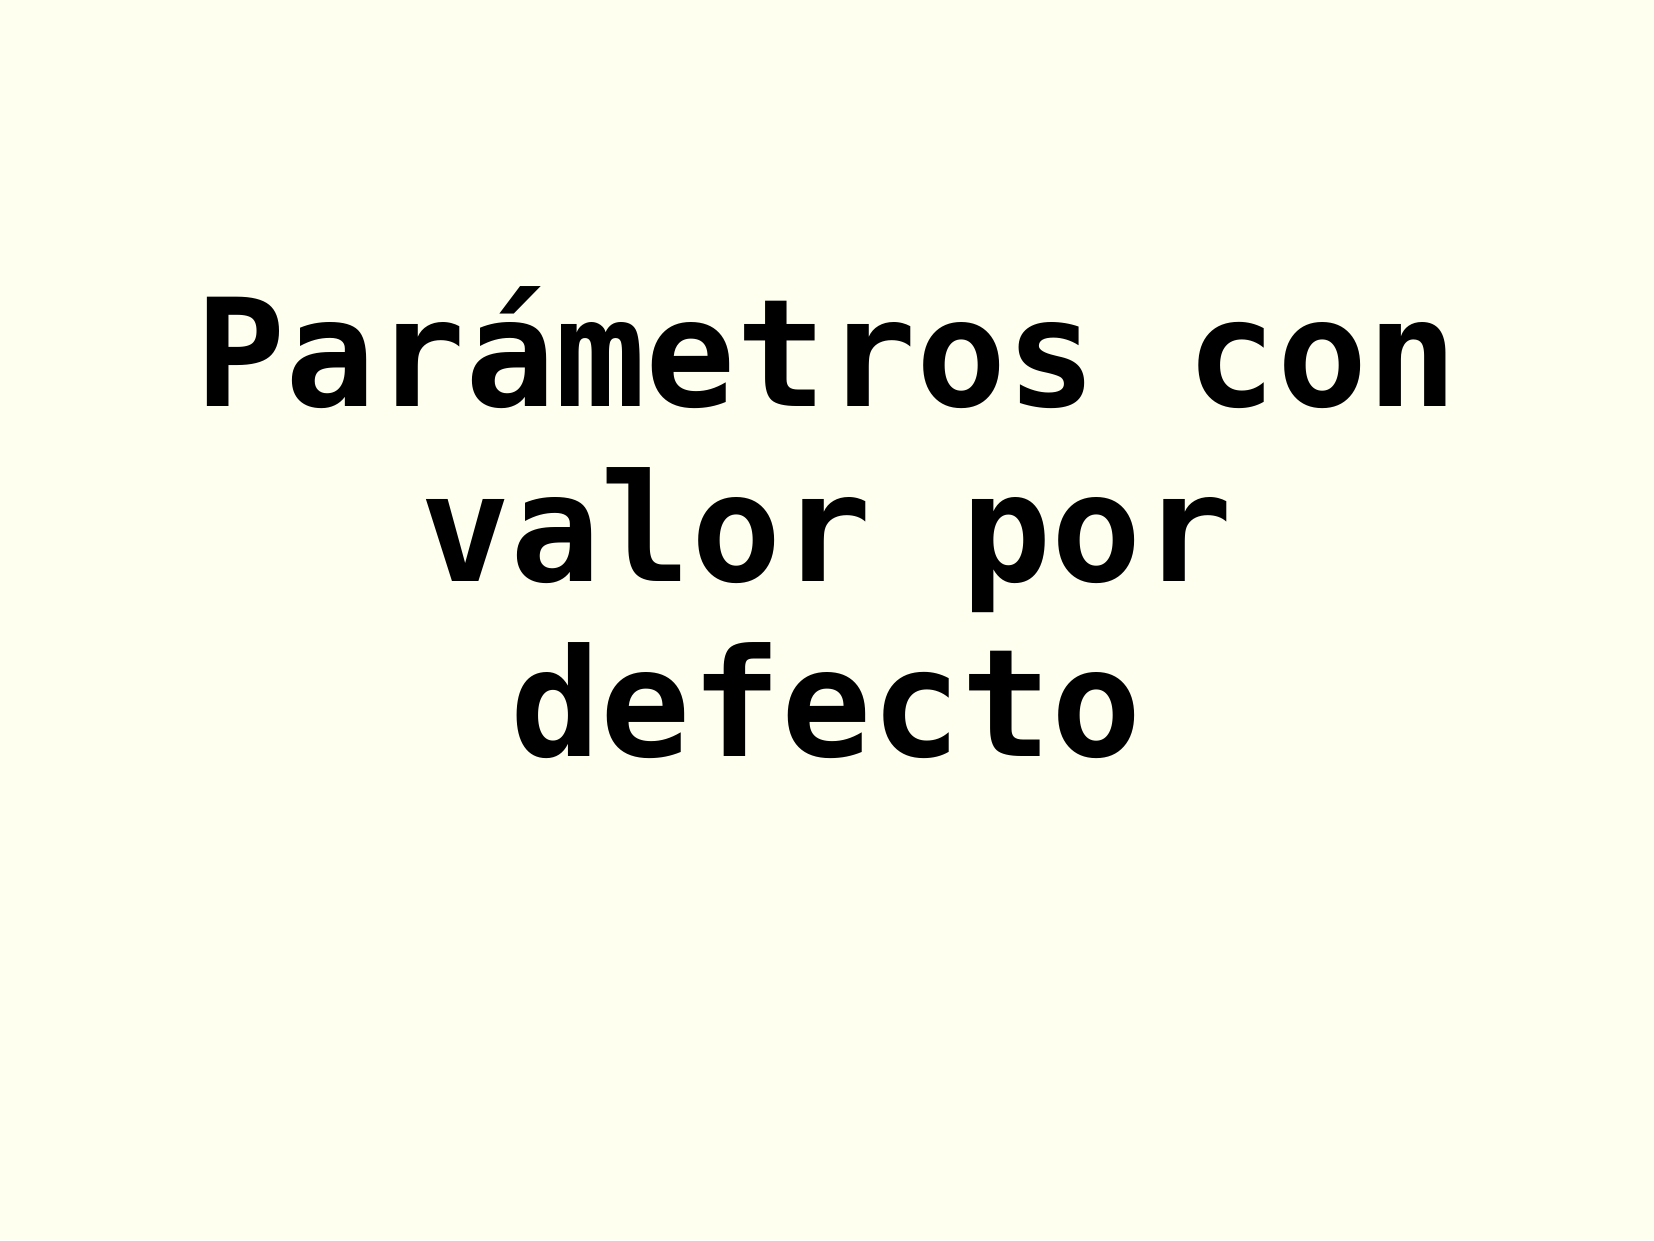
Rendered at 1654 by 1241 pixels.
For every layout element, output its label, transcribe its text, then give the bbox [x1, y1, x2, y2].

subtitle Parámetros con valor por defecto [82, 49, 1571, 1010]
